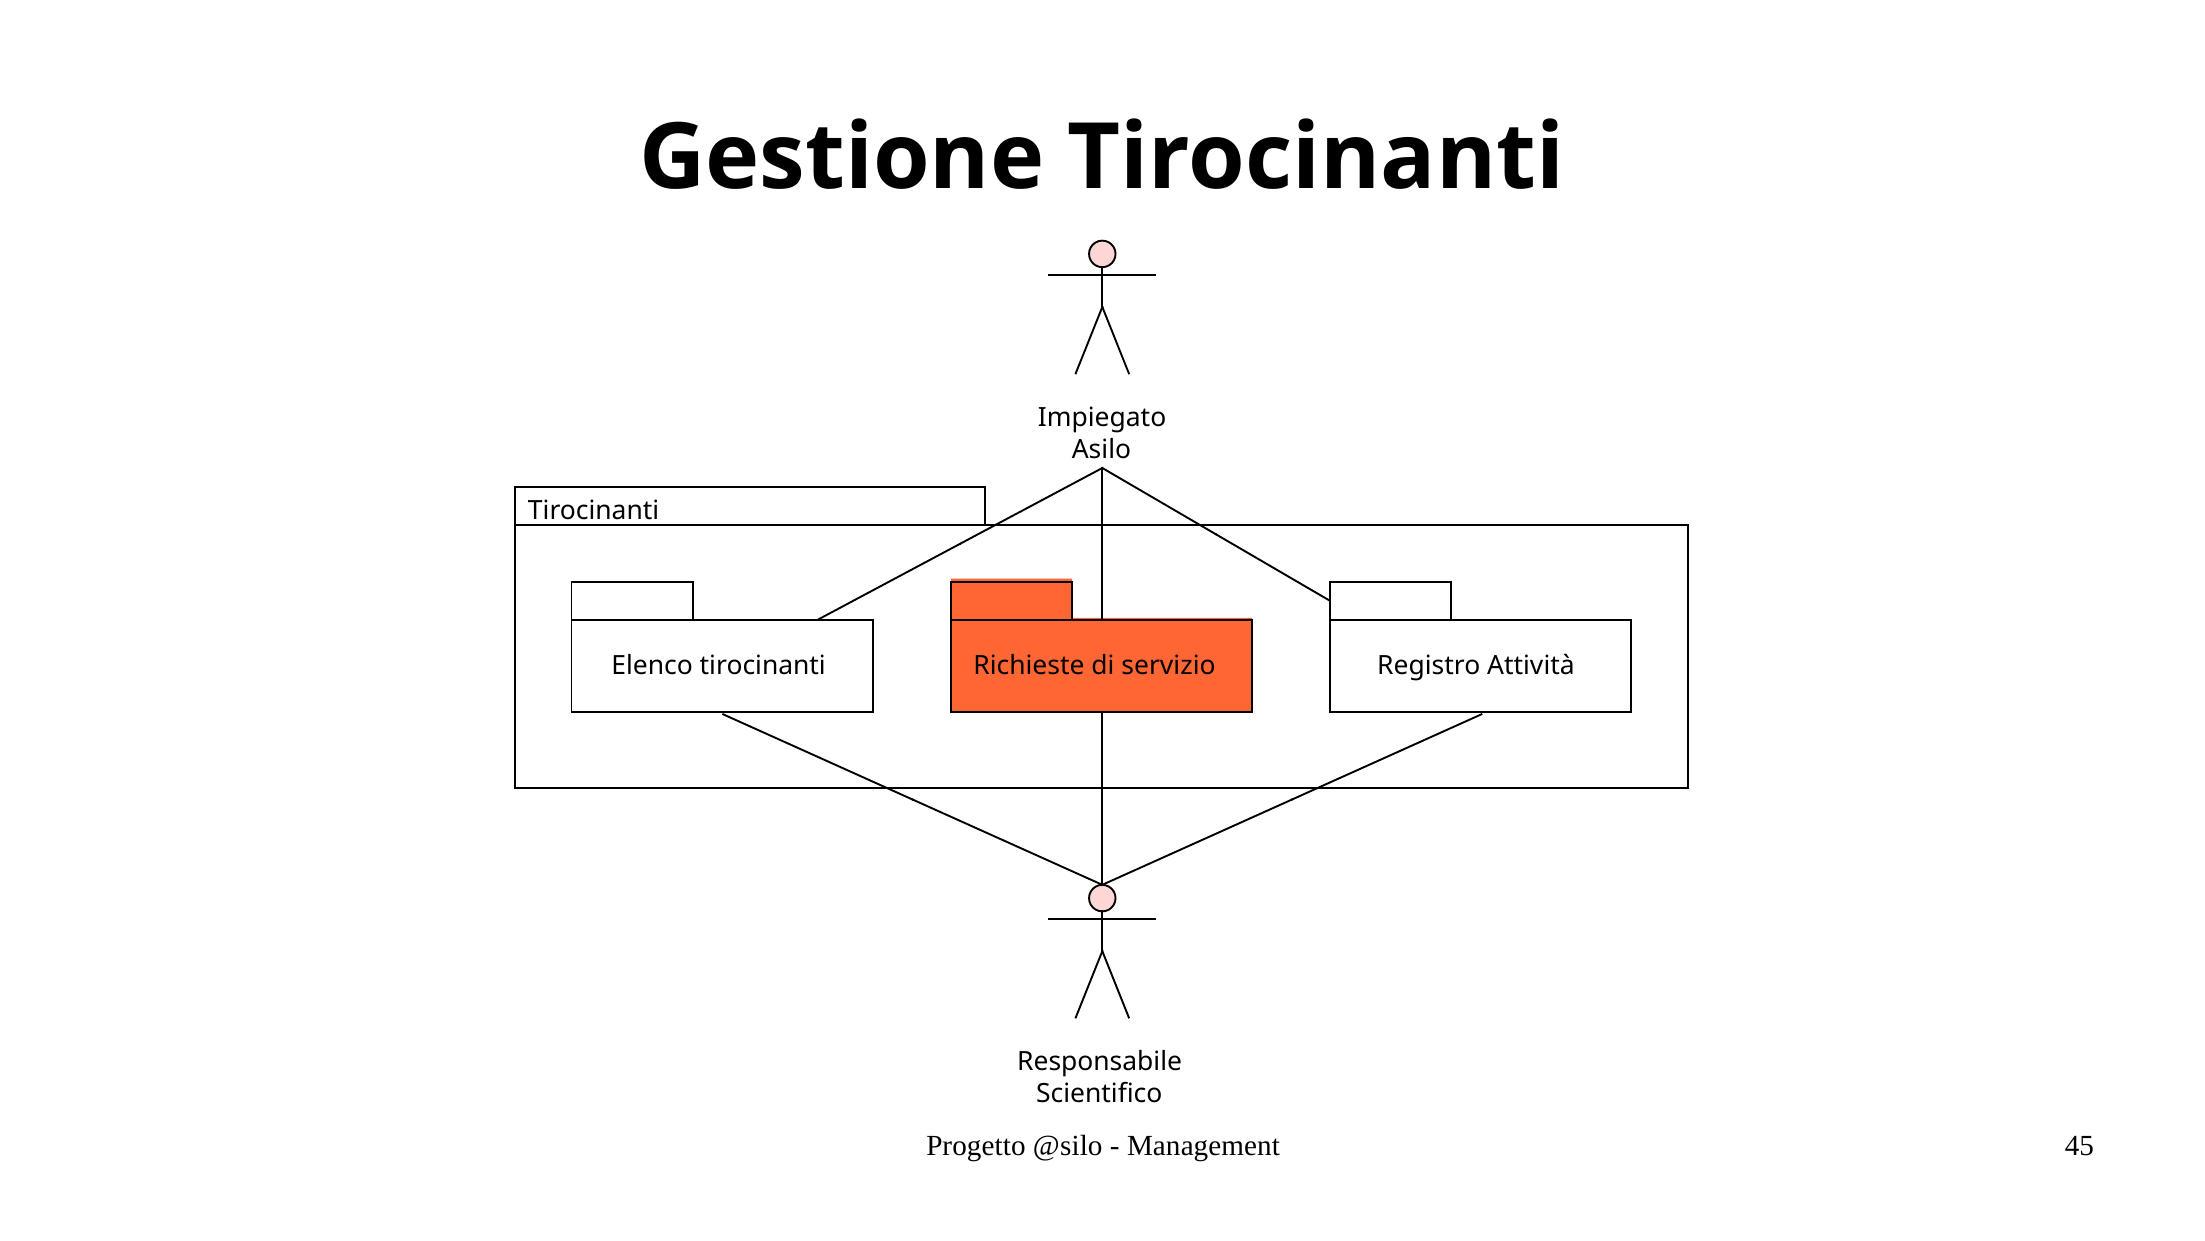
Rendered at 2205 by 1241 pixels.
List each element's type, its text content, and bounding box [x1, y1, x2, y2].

picture [475, 201, 1729, 1189]
title Gestione Tirocinanti [110, 49, 2095, 257]
